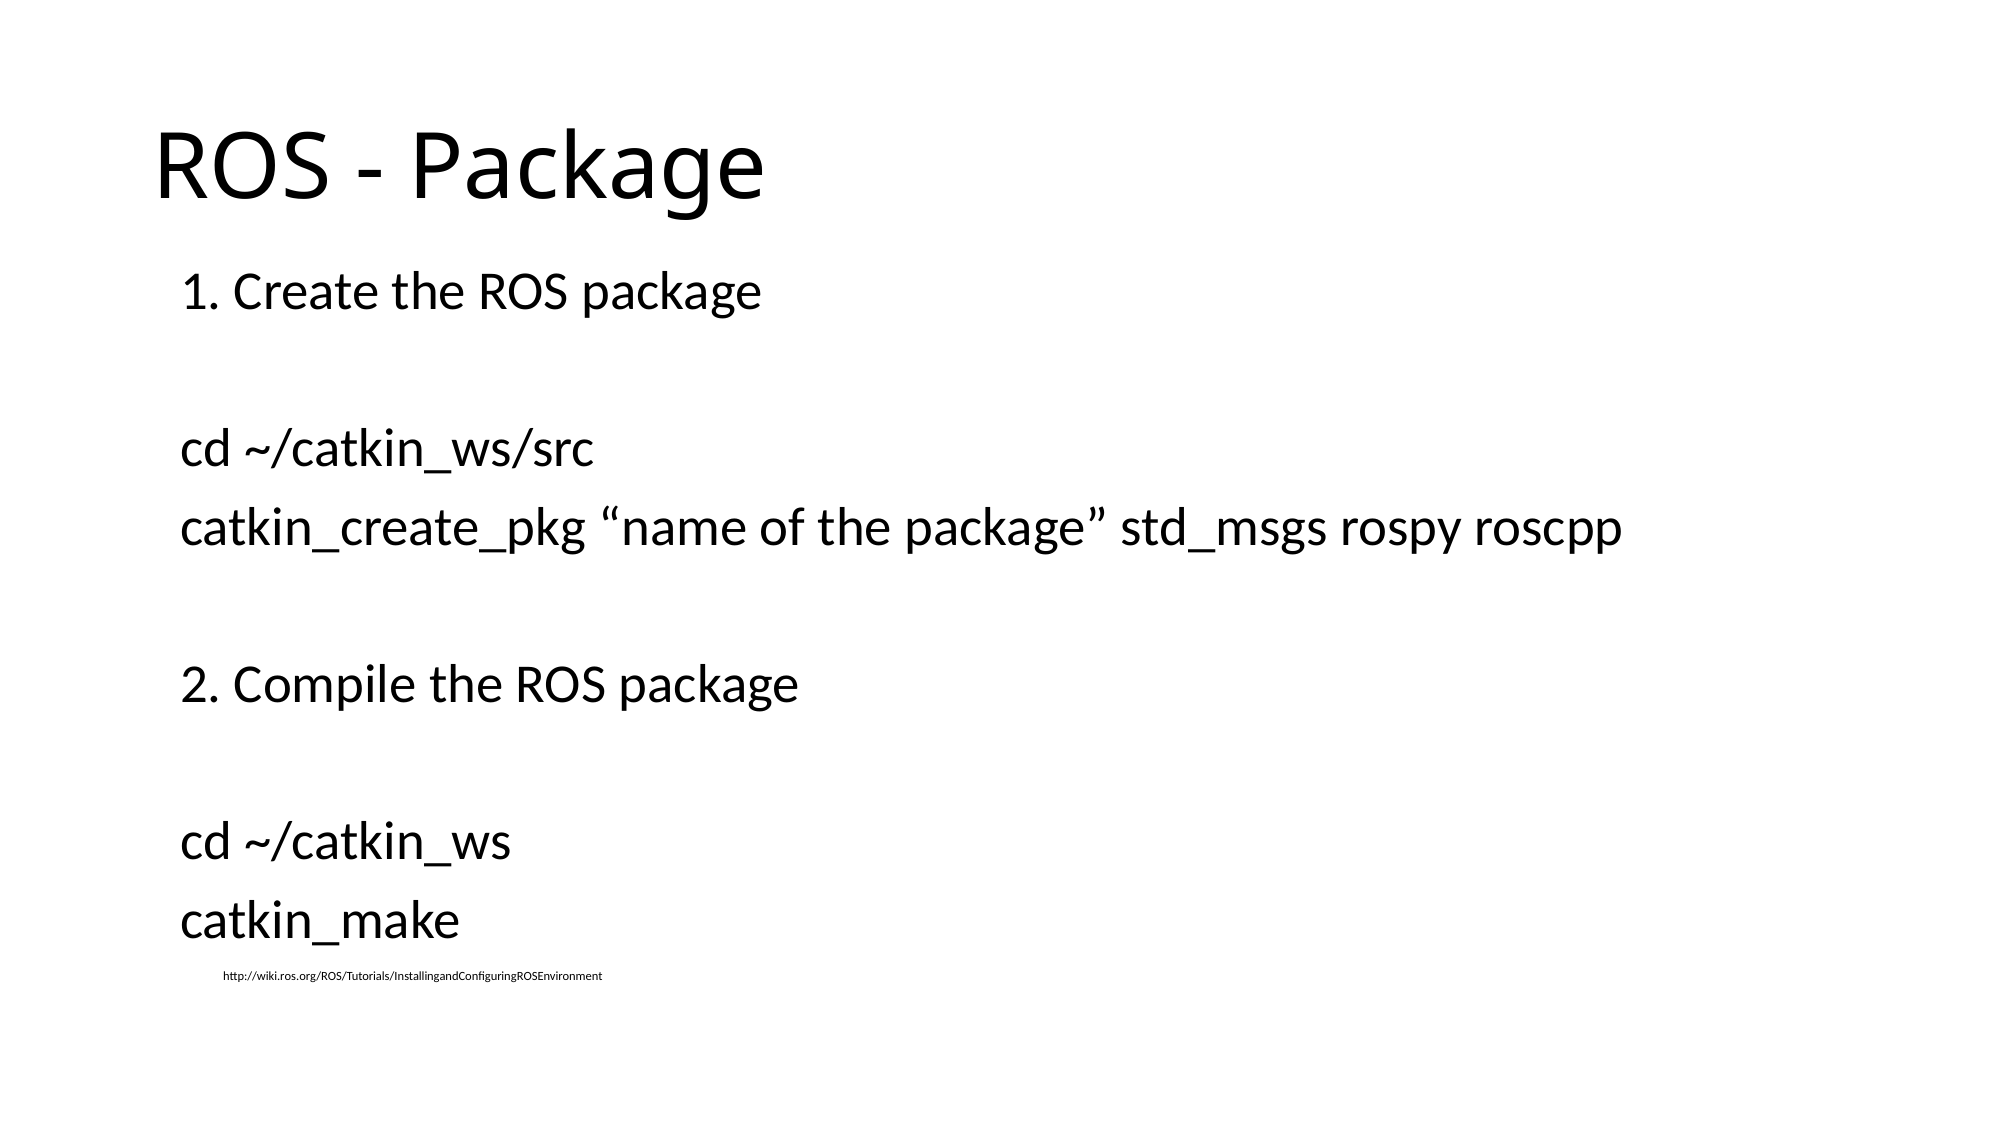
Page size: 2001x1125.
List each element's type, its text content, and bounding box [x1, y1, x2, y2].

title ROS - Package [137, 59, 1863, 278]
list 1. Create the ROS package cd ~/catkin_ws/src catkin_create_pkg “name of the package” std_msgs rospy roscpp 2. Compile the ROS package cd ~/catkin_ws catkin_make [165, 254, 1891, 961]
text_box http://wiki.ros.org/ROS/Tutorials/InstallingandConfiguringROSEnvironment [208, 960, 618, 990]
